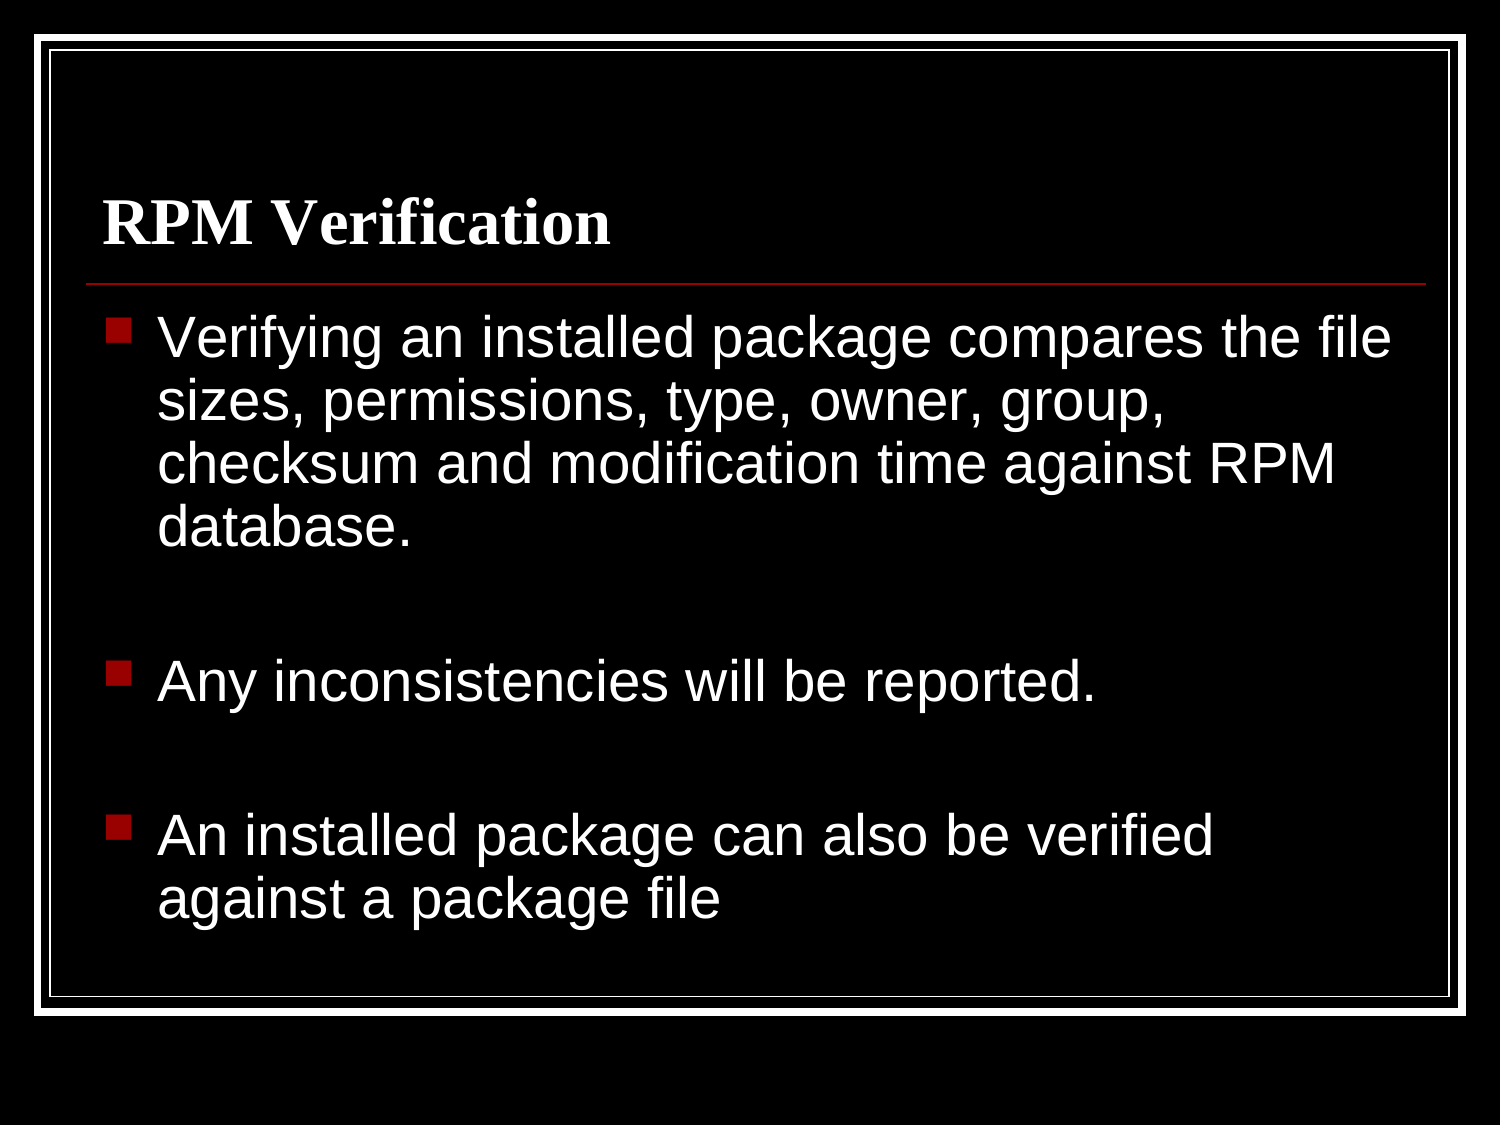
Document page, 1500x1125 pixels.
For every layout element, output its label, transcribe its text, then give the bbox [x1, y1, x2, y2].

title RPM Verification [87, 77, 1426, 266]
list Verifying an installed package compares the file sizes, permissions, type, owner, group, checksum and modification time against RPM database. Any inconsistencies will be reported. An installed package can also be verified against a package file [87, 299, 1426, 963]
